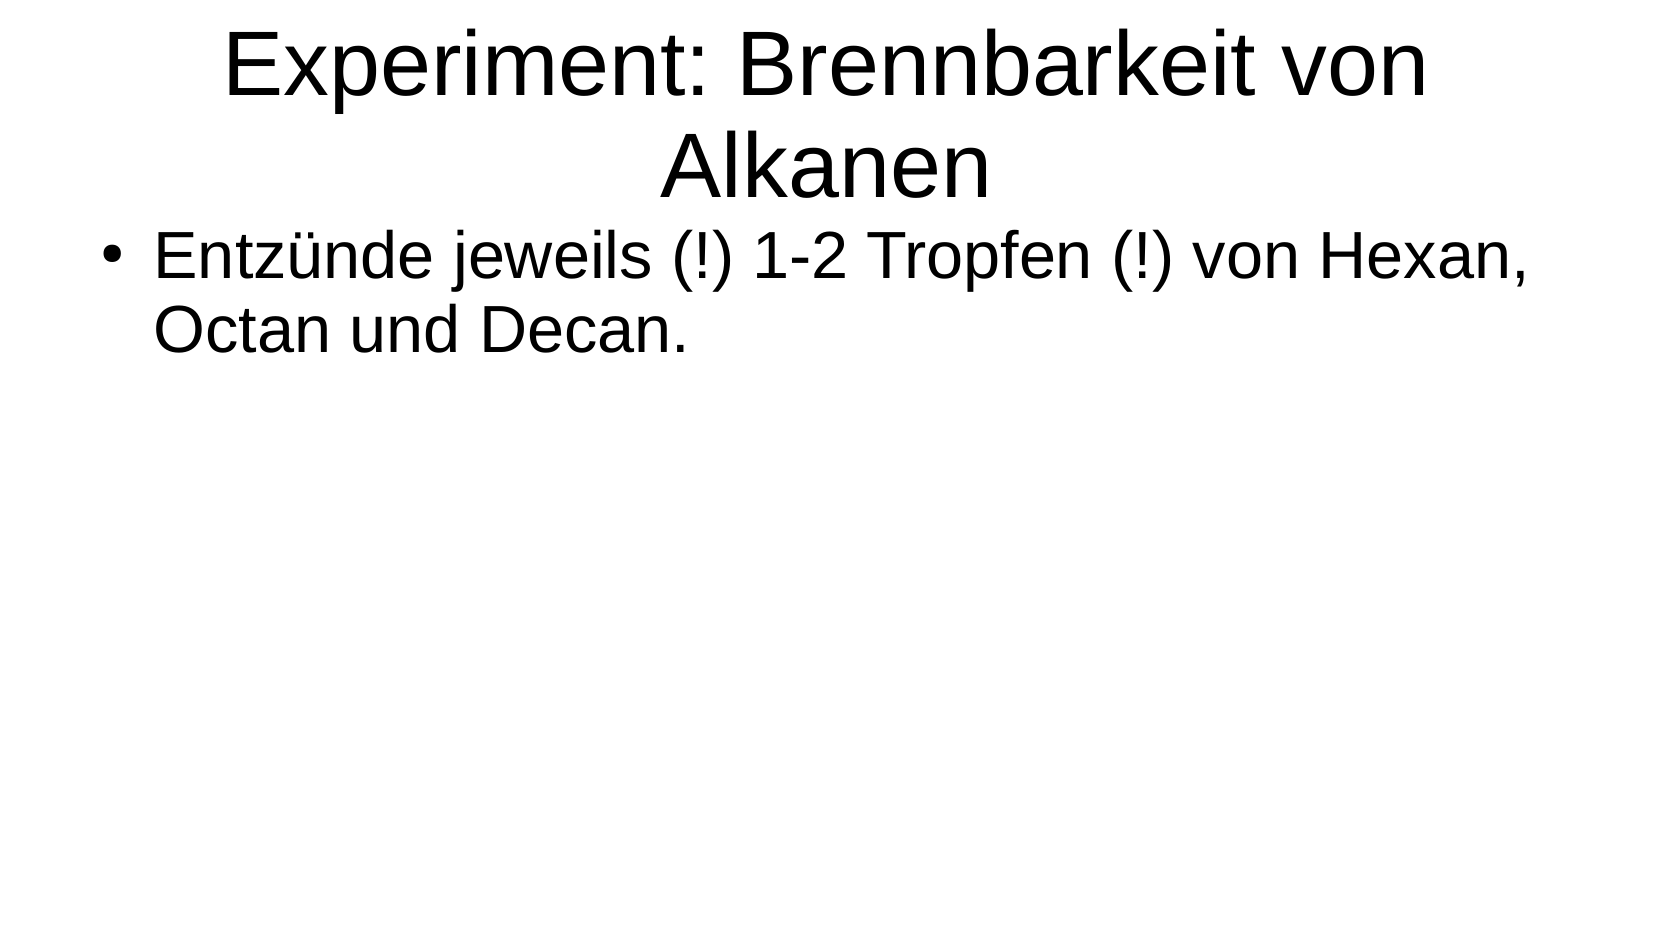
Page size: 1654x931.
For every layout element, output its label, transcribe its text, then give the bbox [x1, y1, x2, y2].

list Entzünde jeweils (!) 1-2 Tropfen (!) von Hexan, Octan und Decan. [82, 217, 1571, 758]
title Experiment: Brennbarkeit von Alkanen [82, 12, 1571, 217]
